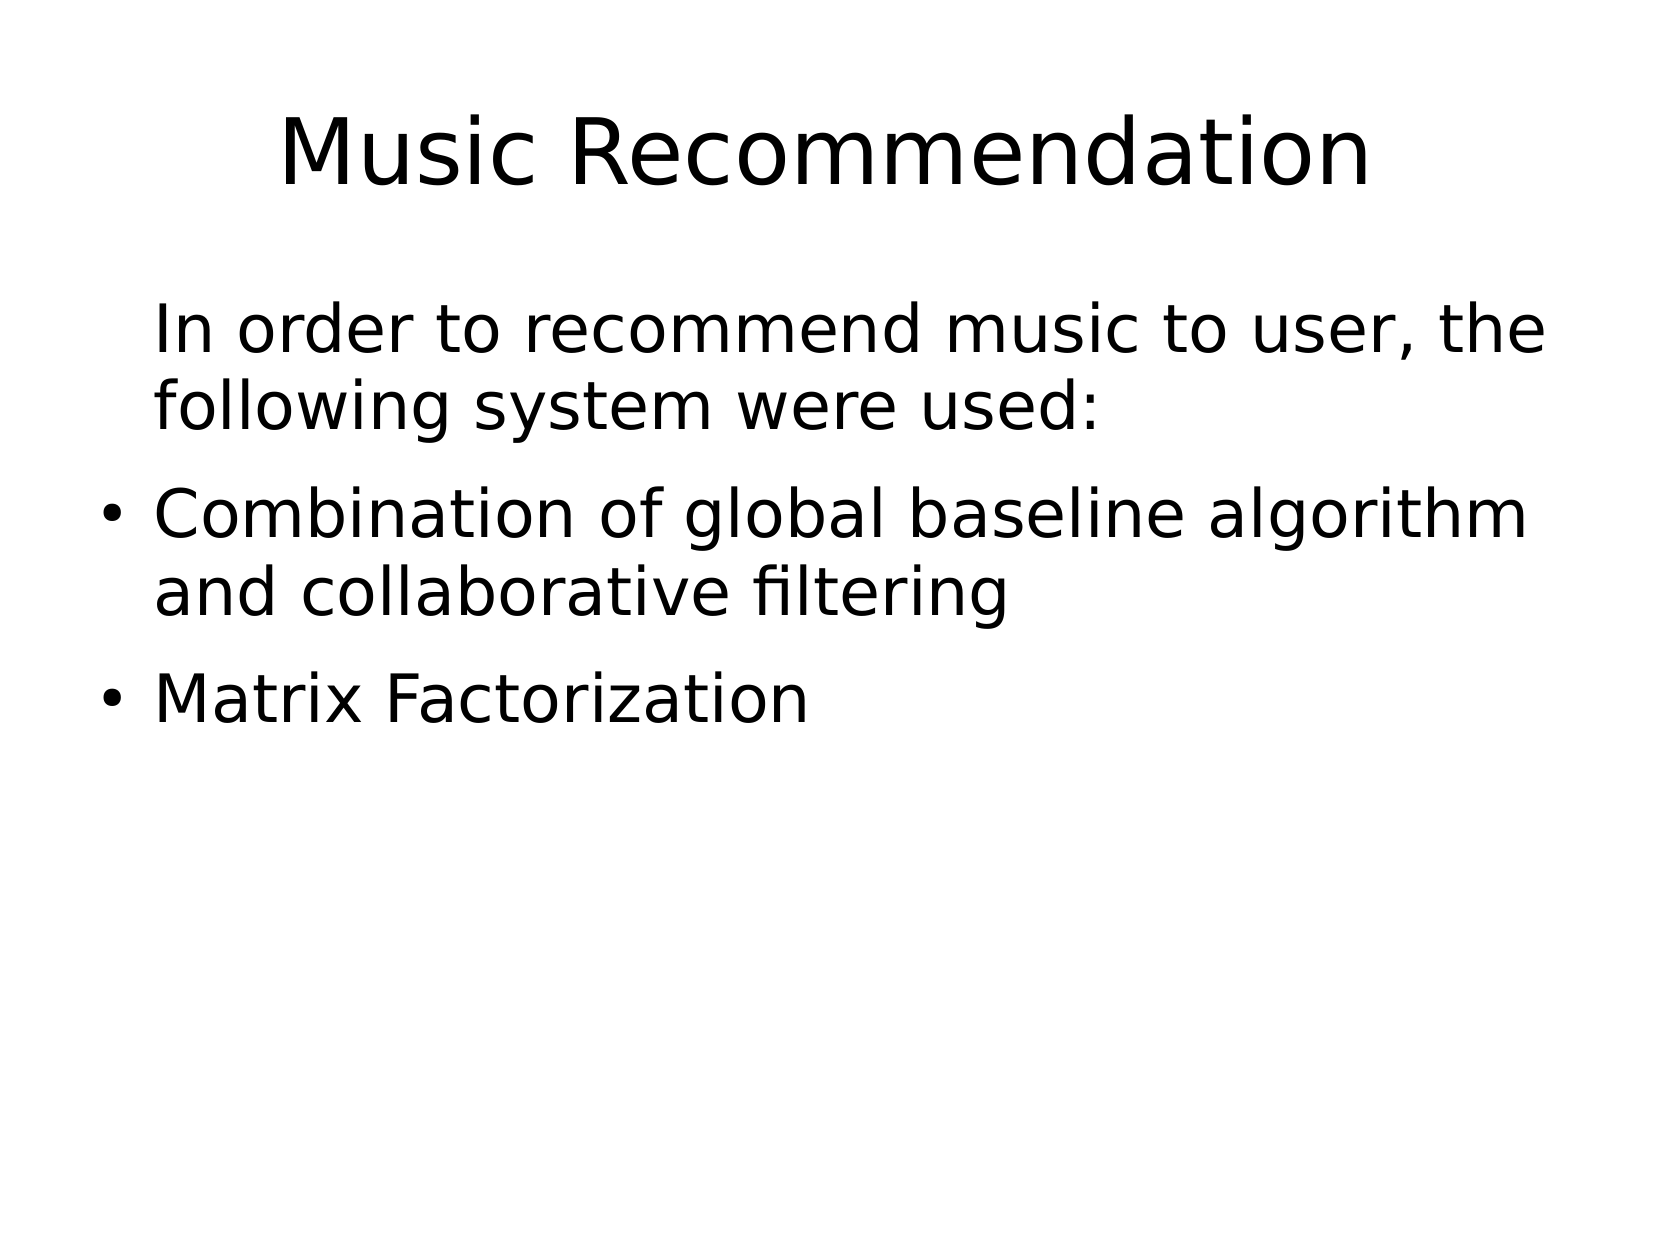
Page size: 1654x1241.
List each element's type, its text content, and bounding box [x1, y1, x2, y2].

list In order to recommend music to user, the following system were used: Combination of global baseline algorithm and collaborative filtering Matrix Factorization [82, 290, 1571, 1010]
title Music Recommendation [82, 49, 1571, 257]
